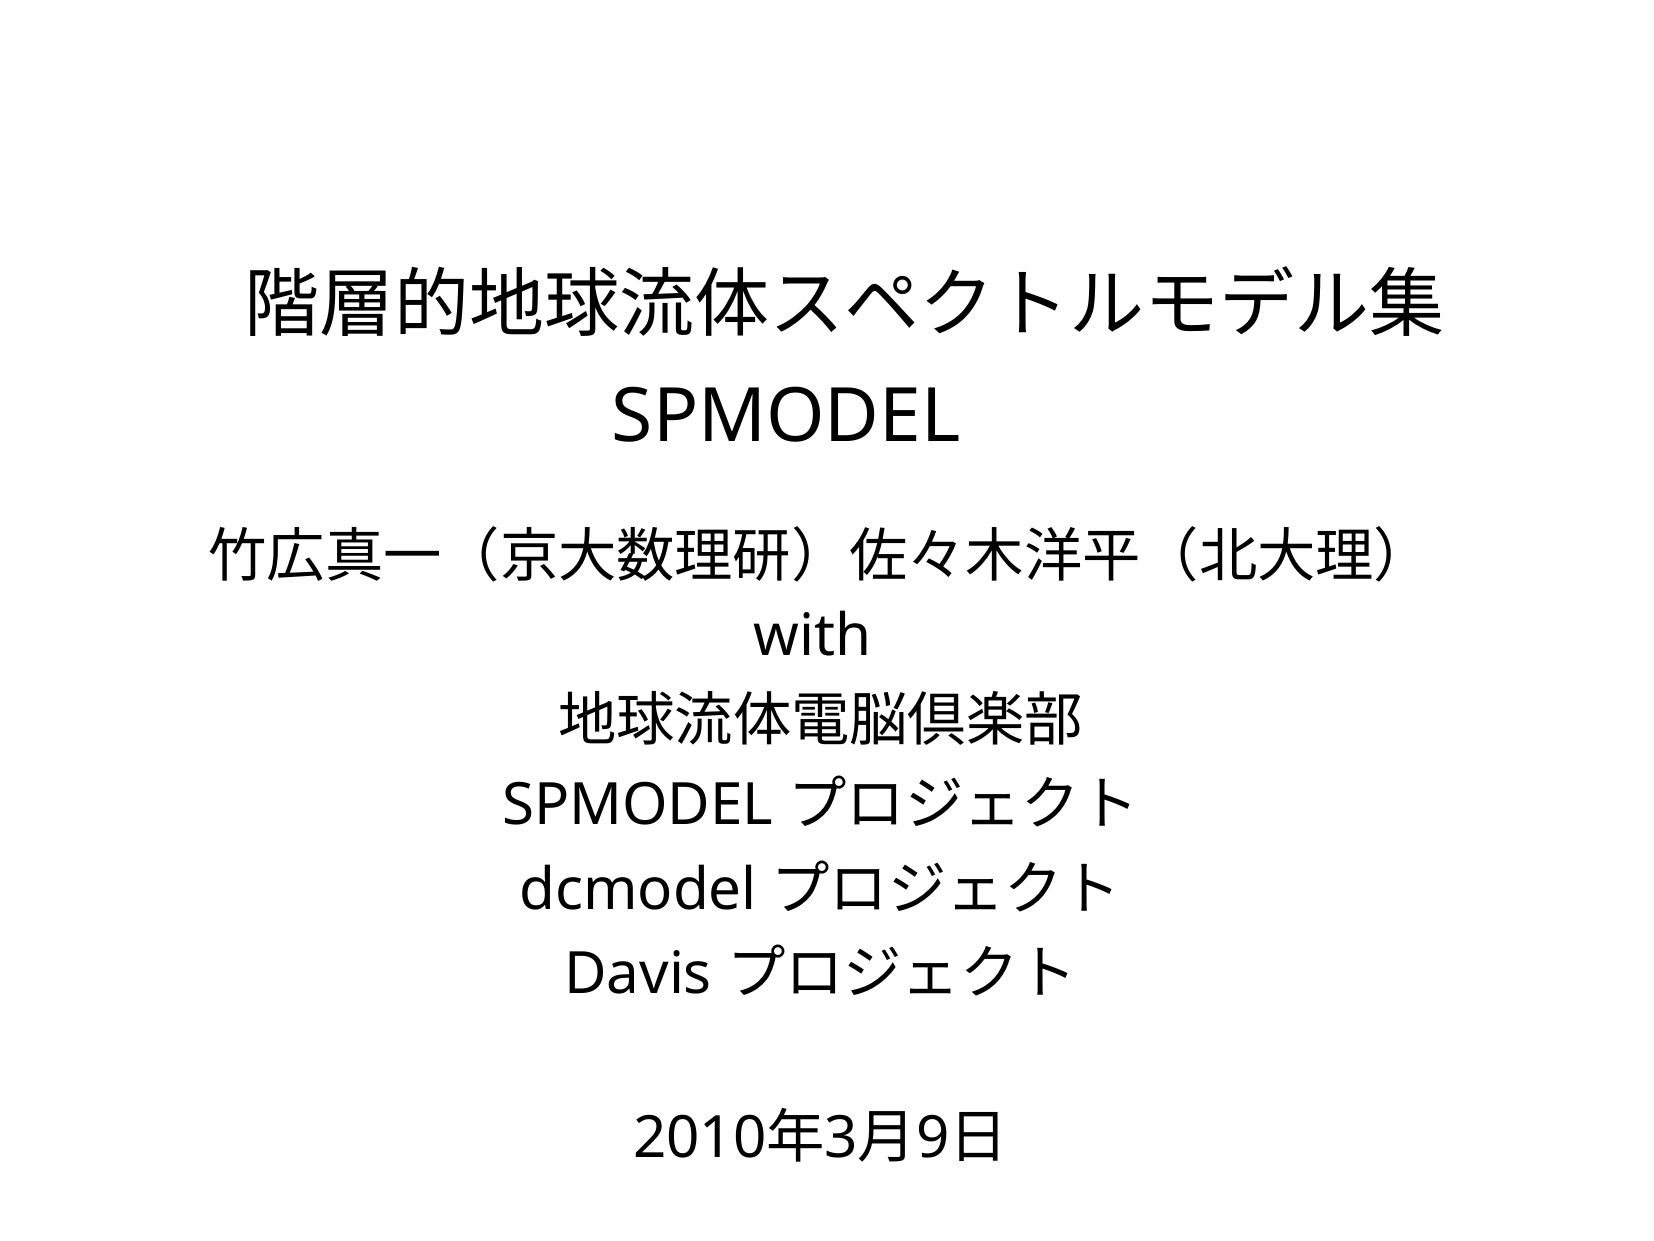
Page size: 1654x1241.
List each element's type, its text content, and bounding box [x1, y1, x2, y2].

text_box SPMODEL [597, 354, 1004, 456]
text_box 竹広真一（京大数理研）佐々木洋平（北大理） with 地球流体電脳倶楽部 SPMODEL プロジェクト dcmodel プロジェクト Davis プロジェクト 2010年3月9日 [193, 501, 1447, 1057]
text_box 階層的地球流体スペクトルモデル集 [229, 236, 1418, 338]
